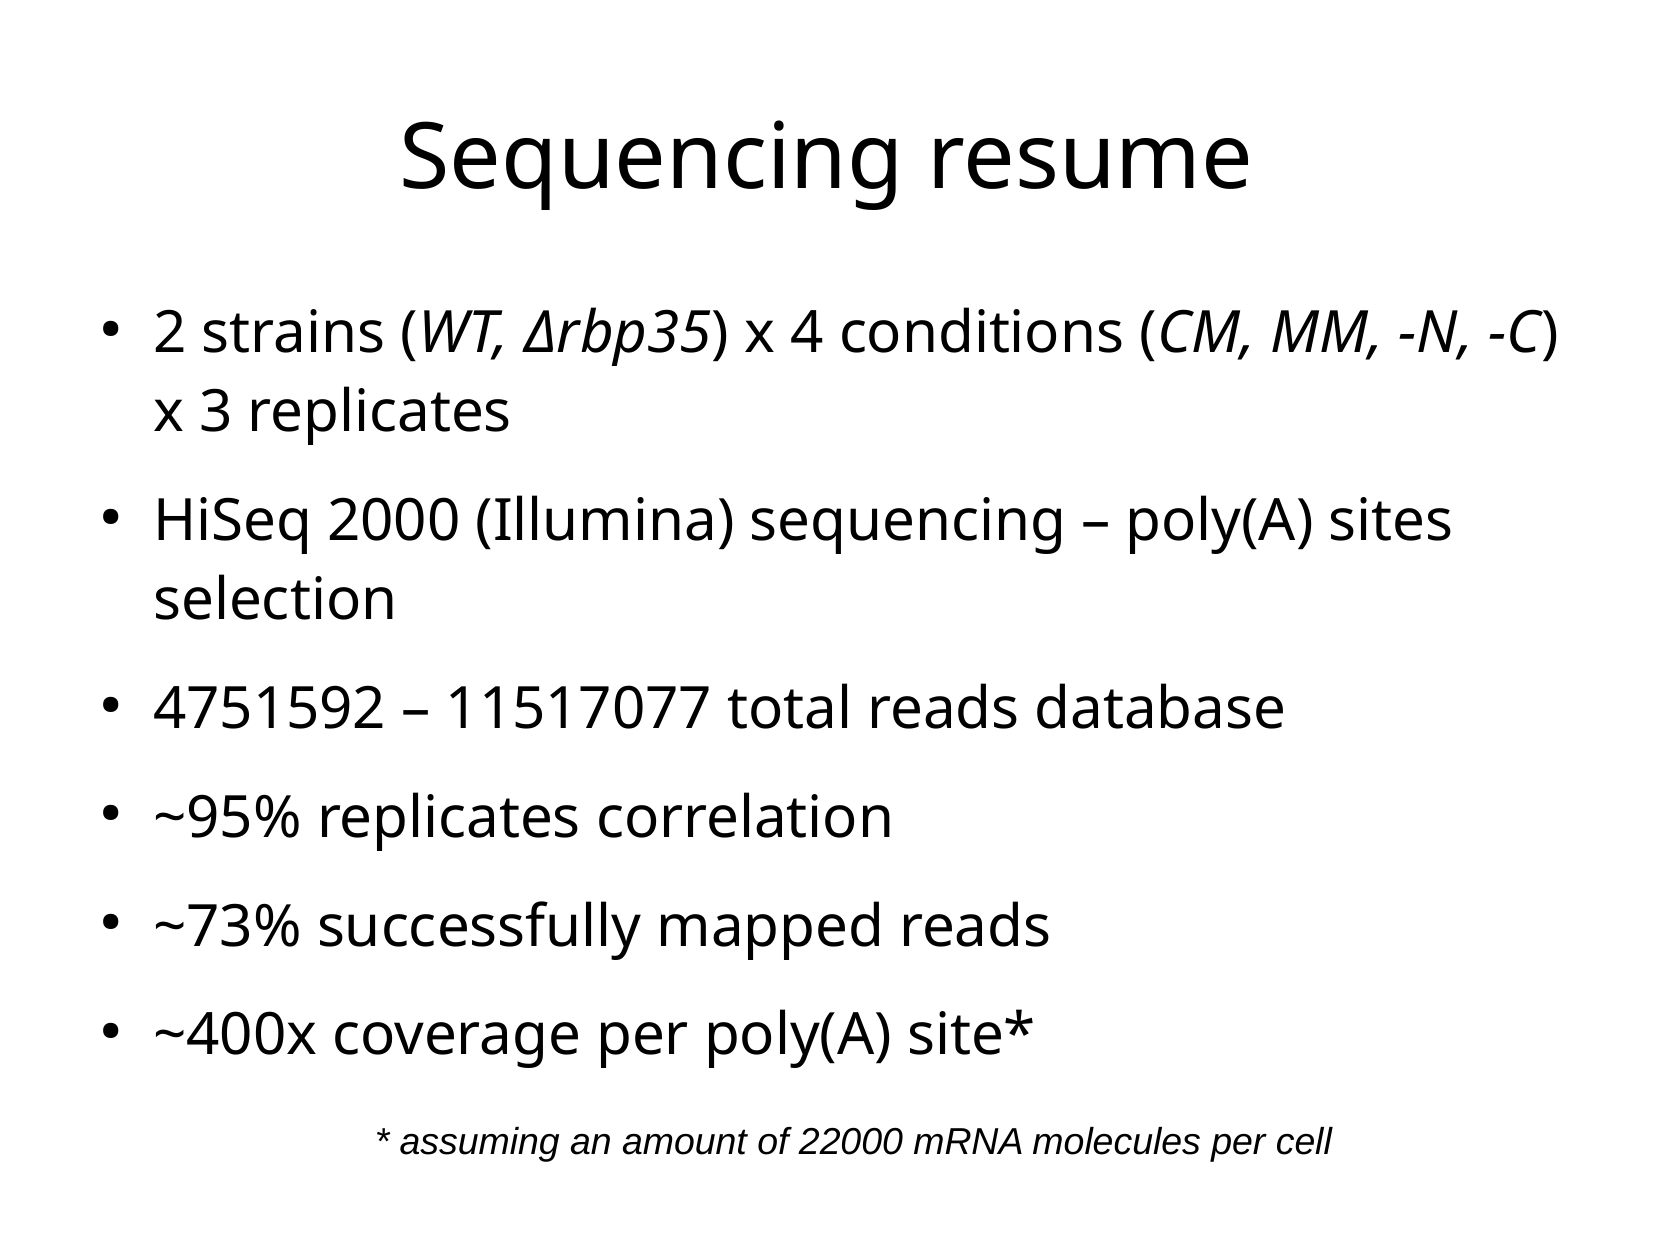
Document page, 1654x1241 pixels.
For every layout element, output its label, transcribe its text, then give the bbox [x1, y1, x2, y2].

text_box * assuming an amount of 22000 mRNA molecules per cell [360, 1113, 1347, 1171]
list 2 strains (WT, Δrbp35) x 4 conditions (CM, MM, -N, -C) x 3 replicates HiSeq 2000 (Illumina) sequencing – poly(A) sites selection 4751592 – 11517077 total reads database ~95% replicates correlation ~73% successfully mapped reads ~400x coverage per poly(A) site* [82, 290, 1571, 1081]
title Sequencing resume [82, 49, 1571, 257]
